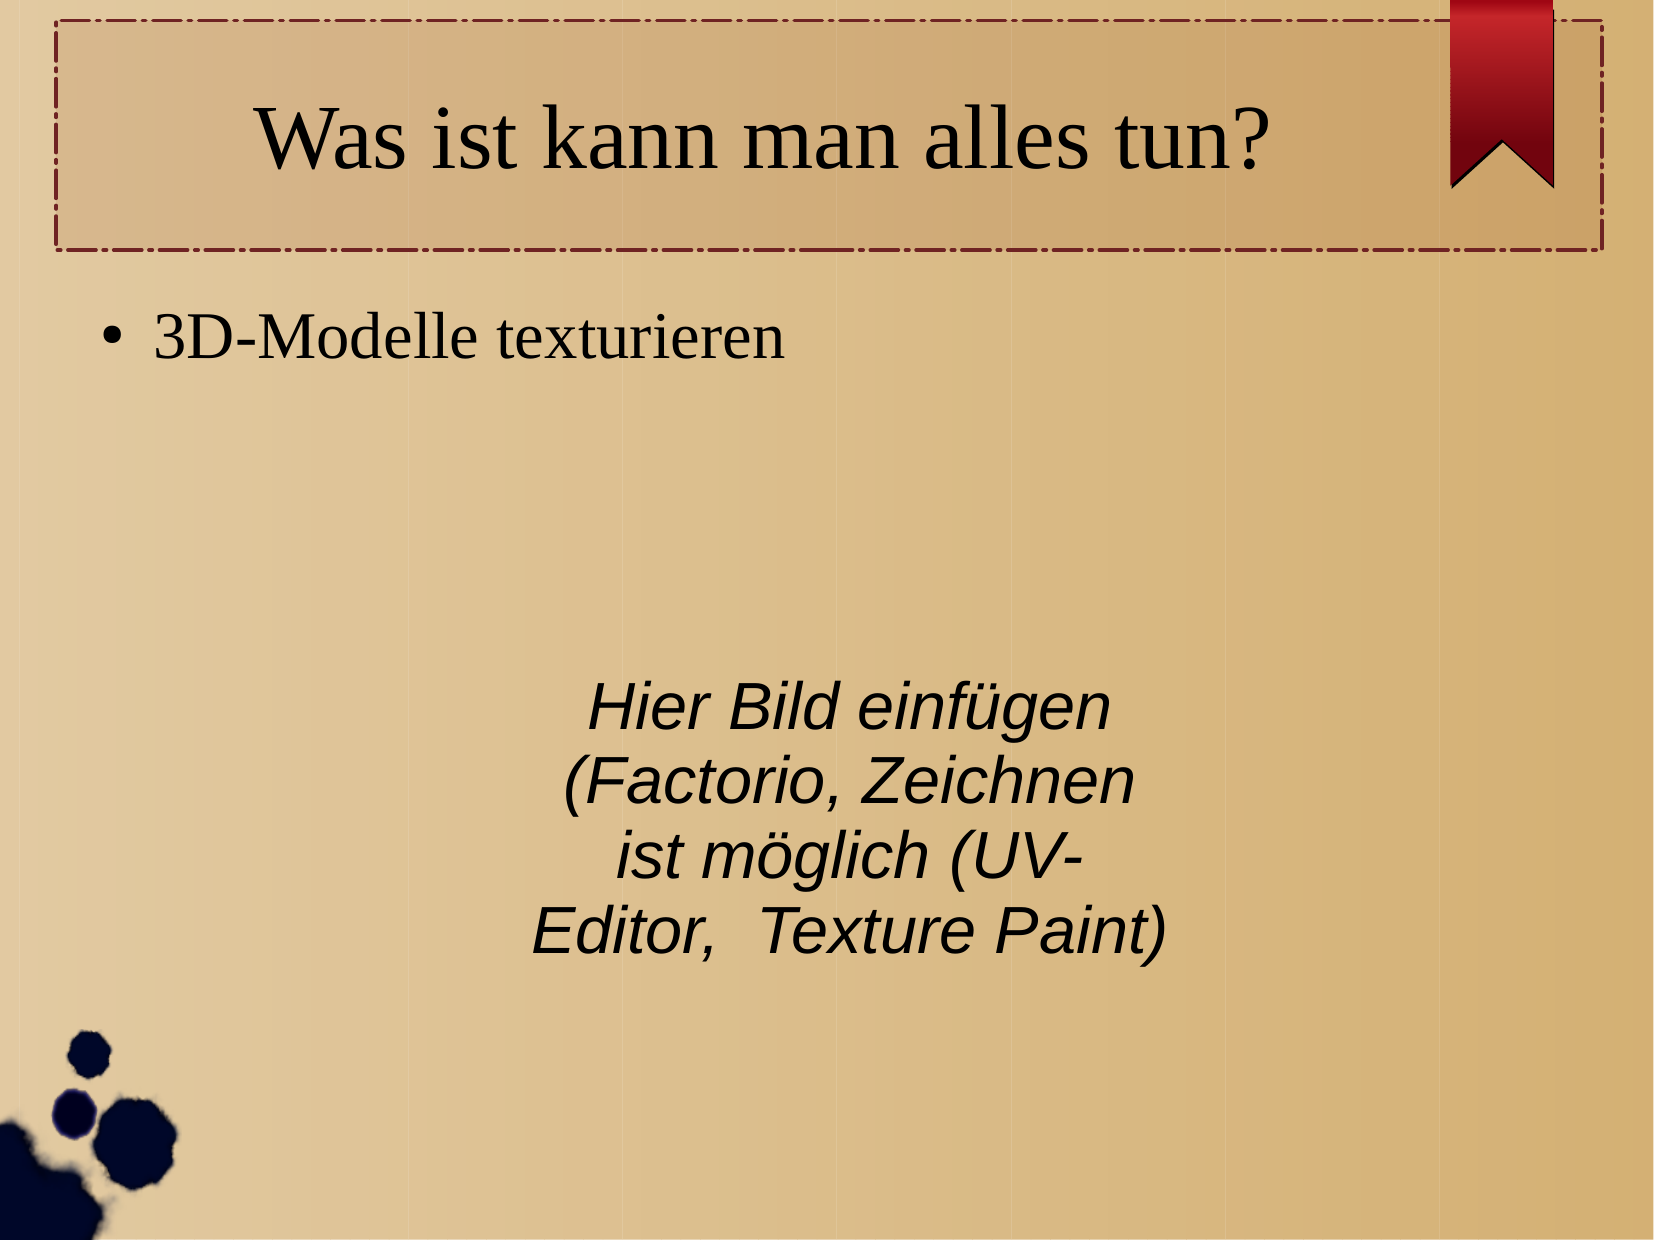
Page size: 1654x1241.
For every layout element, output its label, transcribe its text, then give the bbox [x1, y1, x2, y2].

text_box Hier Bild einfügen (Factorio, Zeichnen ist möglich (UV-Editor, Texture Paint) [507, 661, 1193, 976]
list 3D-Modelle texturieren [82, 299, 1571, 438]
title Was ist kann man alles tun? [82, 47, 1412, 229]
